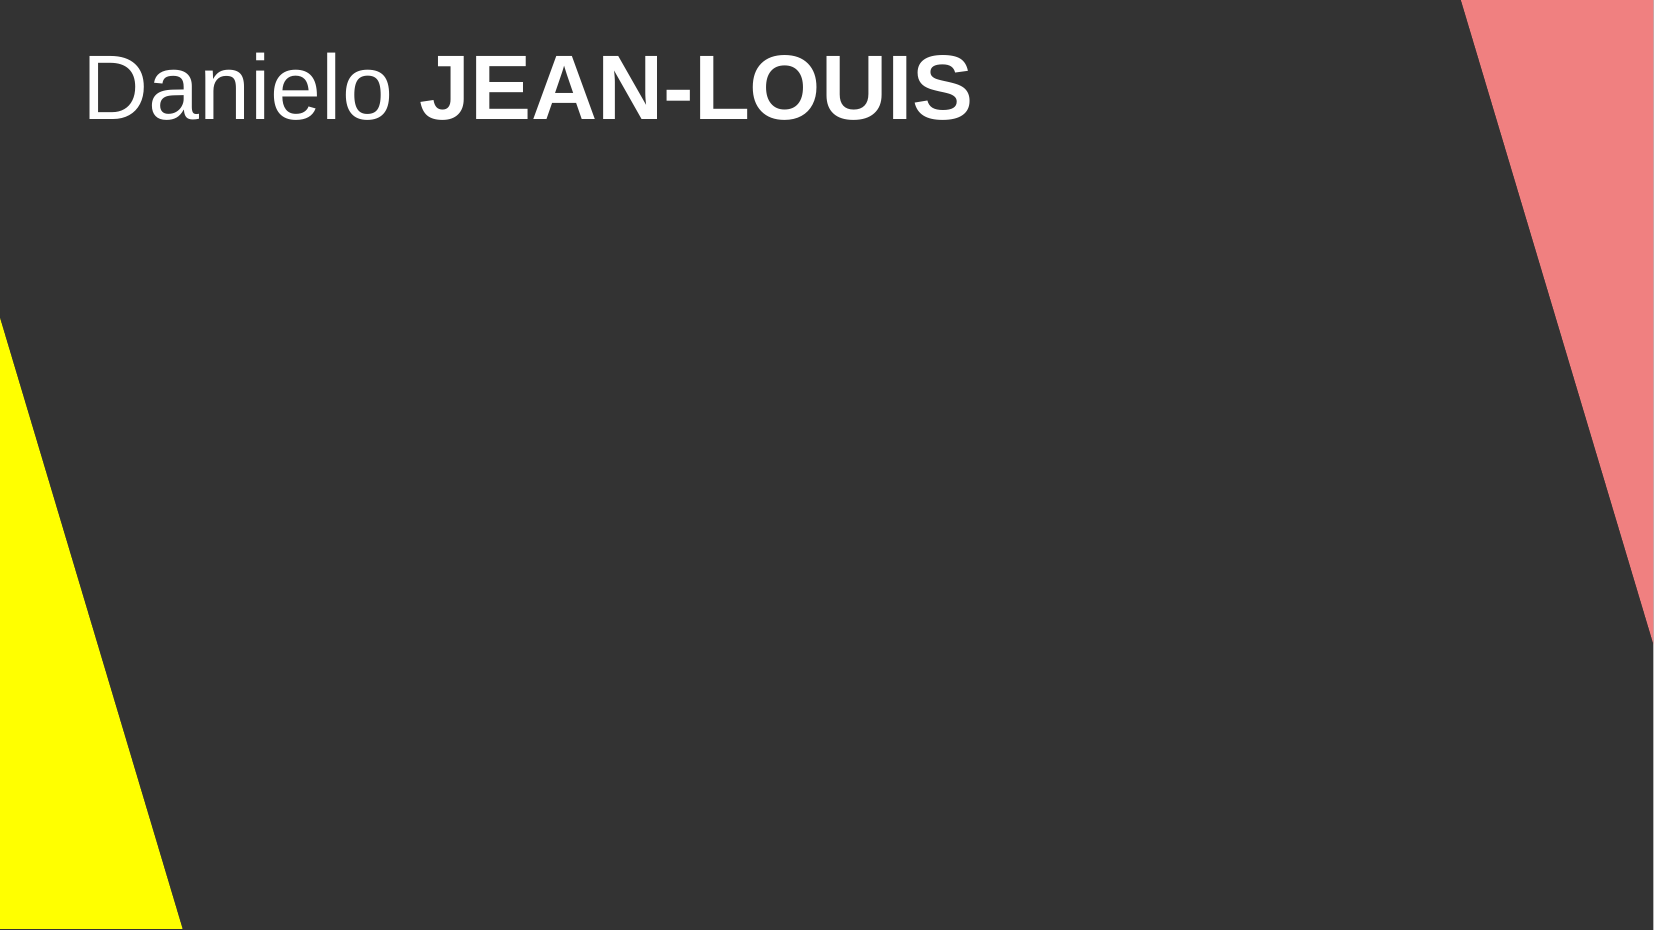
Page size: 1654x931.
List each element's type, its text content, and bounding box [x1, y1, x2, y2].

text_box [1460, 0, 1654, 647]
text_box [0, 318, 183, 929]
subtitle Danielo JEAN-LOUIS [82, 36, 1532, 242]
